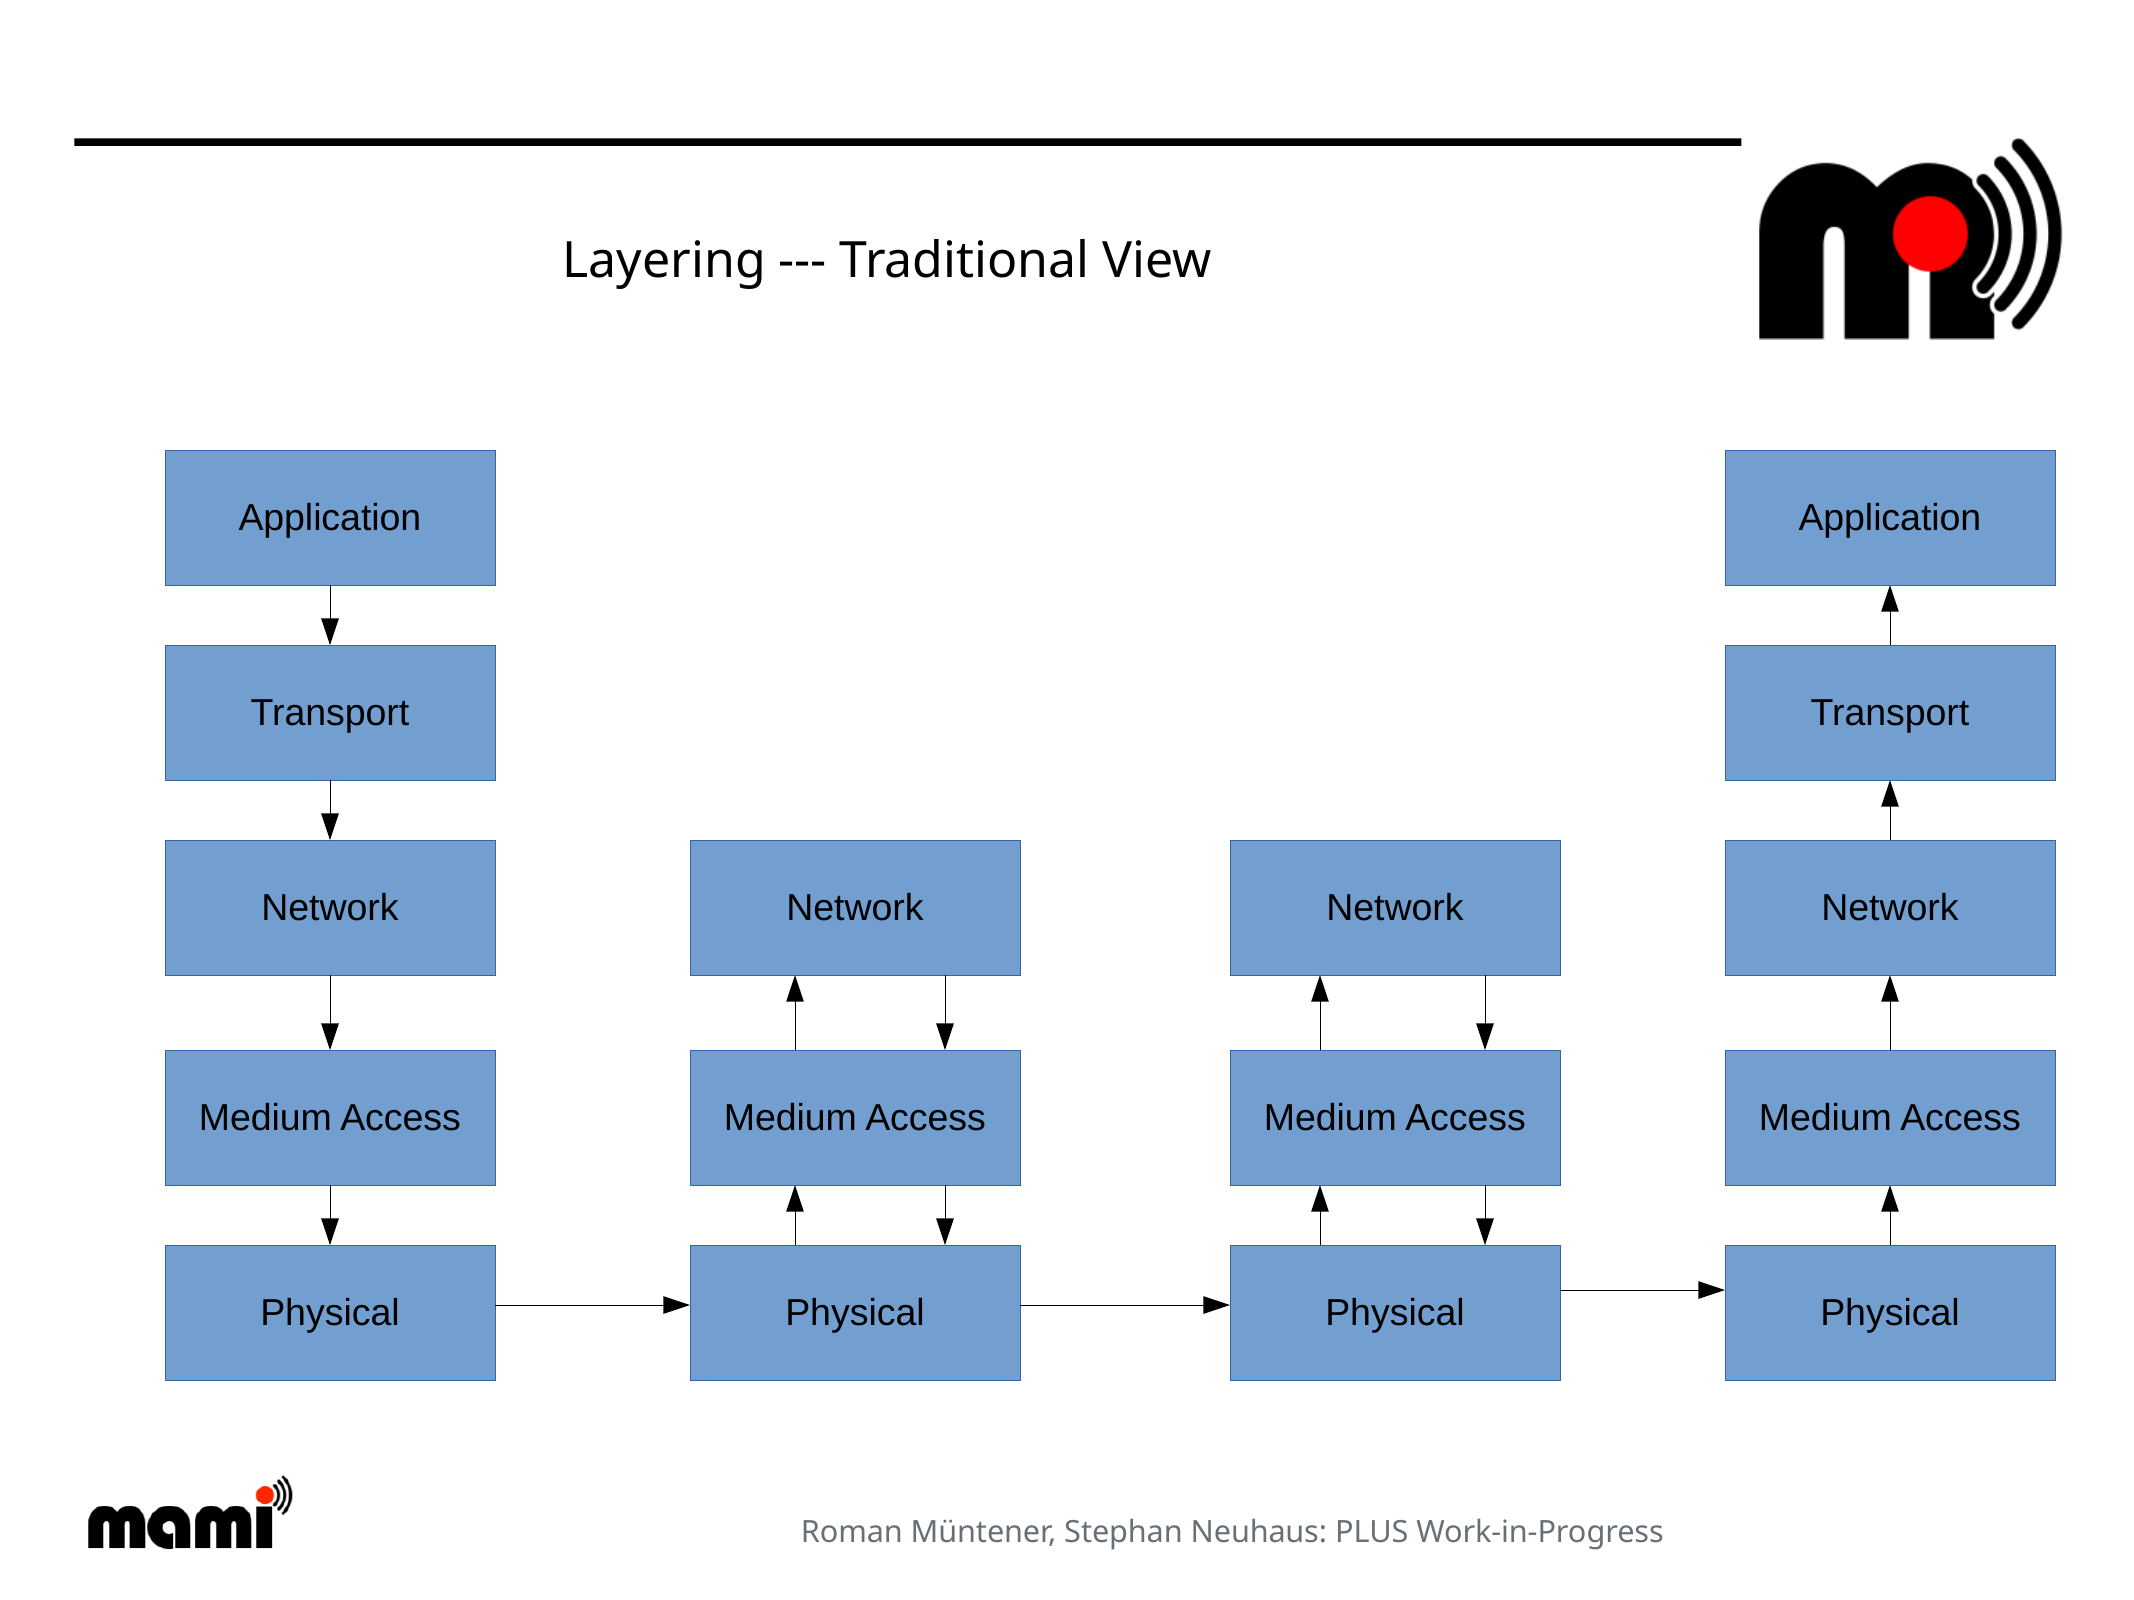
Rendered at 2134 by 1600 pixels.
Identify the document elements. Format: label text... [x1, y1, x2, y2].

text_box Application [1725, 450, 2056, 586]
text_box Network [1230, 840, 1561, 976]
text_box Network [165, 840, 496, 976]
text_box Medium Access [165, 1050, 496, 1186]
text_box Network [690, 840, 1021, 976]
text_box Medium Access [690, 1050, 1021, 1186]
text_box Physical [1725, 1245, 2056, 1381]
text_box Transport [1725, 645, 2056, 781]
picture [1758, 138, 2065, 340]
text_box Physical [690, 1245, 1021, 1381]
text_box Medium Access [1725, 1050, 2056, 1186]
text_box Physical [165, 1245, 496, 1381]
title Layering --- Traditional View [75, 144, 1700, 372]
picture [86, 1473, 294, 1552]
text_box Application [165, 450, 496, 586]
text_box Physical [1230, 1245, 1561, 1381]
text_box Medium Access [1230, 1050, 1561, 1186]
text_box Network [1725, 840, 2056, 976]
text_box Transport [165, 645, 496, 781]
